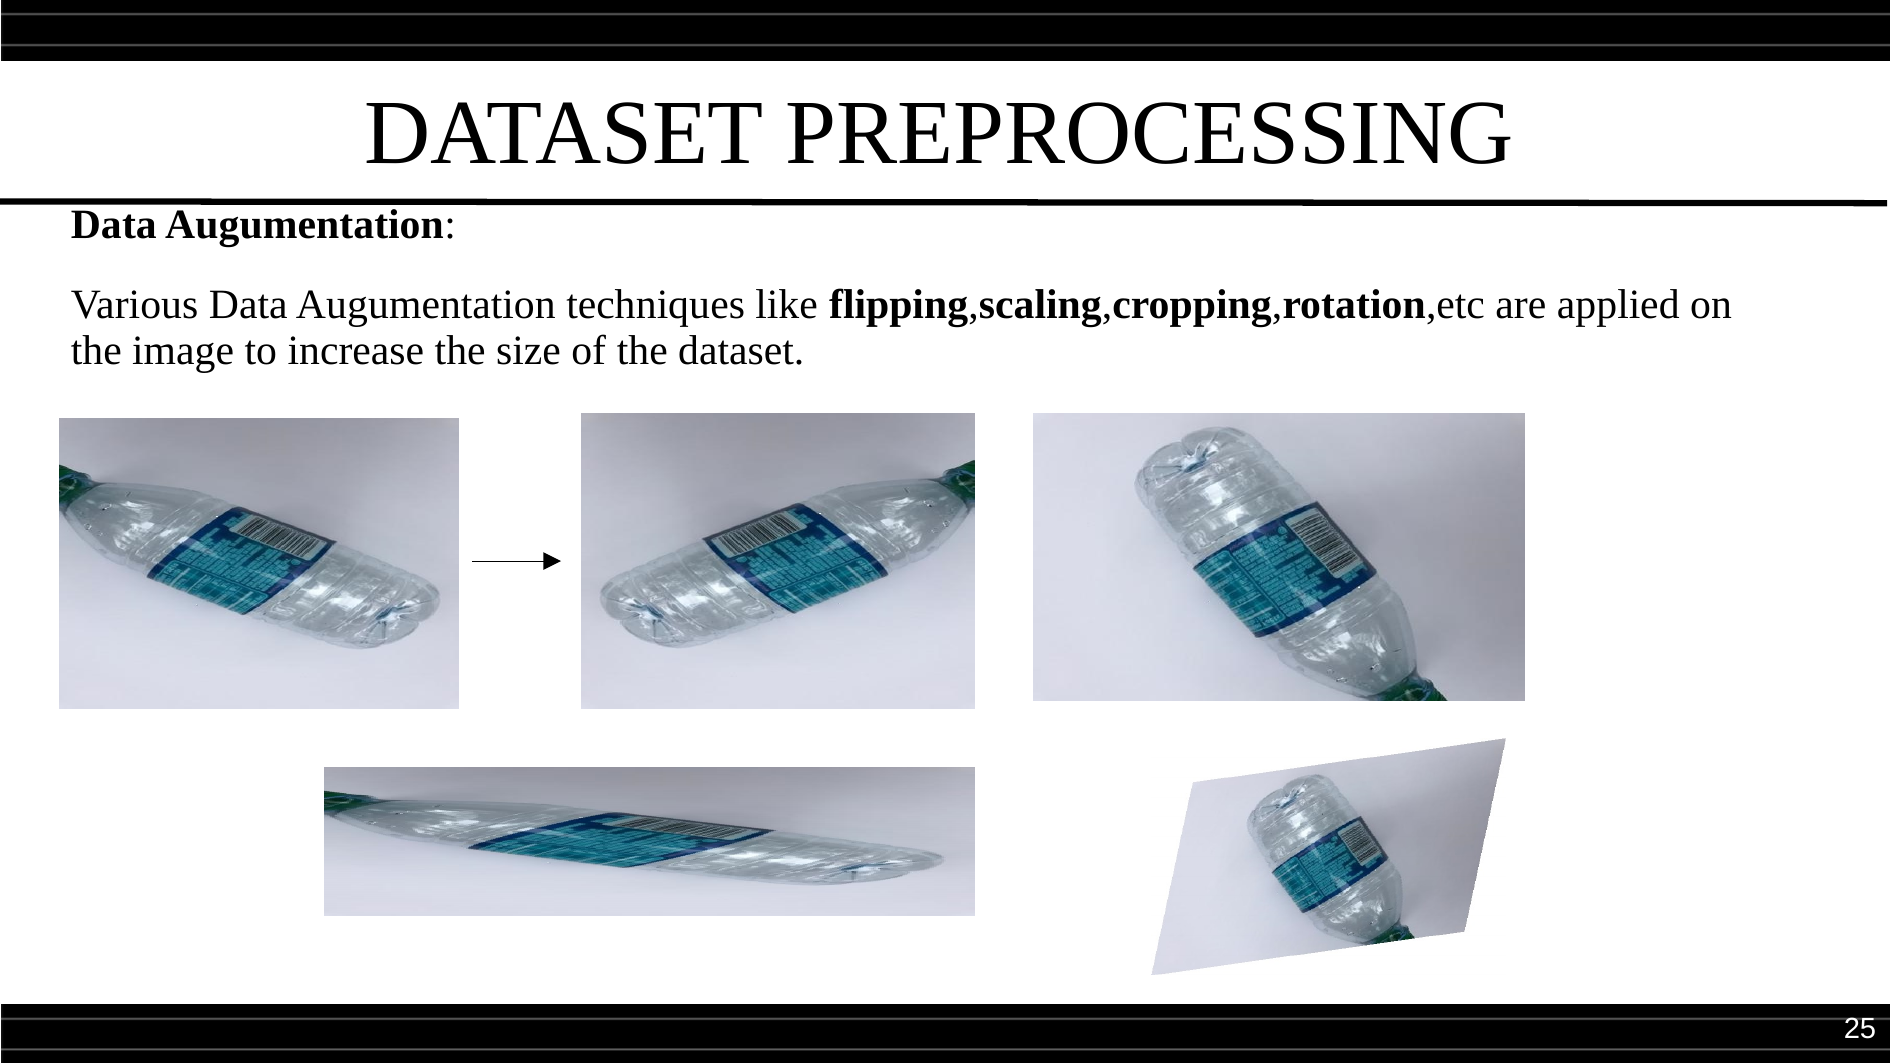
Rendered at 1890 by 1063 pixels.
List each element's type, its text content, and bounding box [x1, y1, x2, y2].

picture [59, 418, 459, 709]
picture [581, 413, 975, 709]
picture [1033, 413, 1525, 701]
picture [1151, 738, 1506, 975]
picture [1, 1004, 1890, 1063]
picture [1, 0, 1890, 61]
picture [324, 767, 975, 916]
title DATASET PREPROCESSING [89, 82, 1790, 184]
list Data Augumentation: Various Data Augumentation techniques like flipping,scaling,cropping,rotation,etc are applied on the image to increase the size of the dataset. [0, 205, 1766, 1003]
